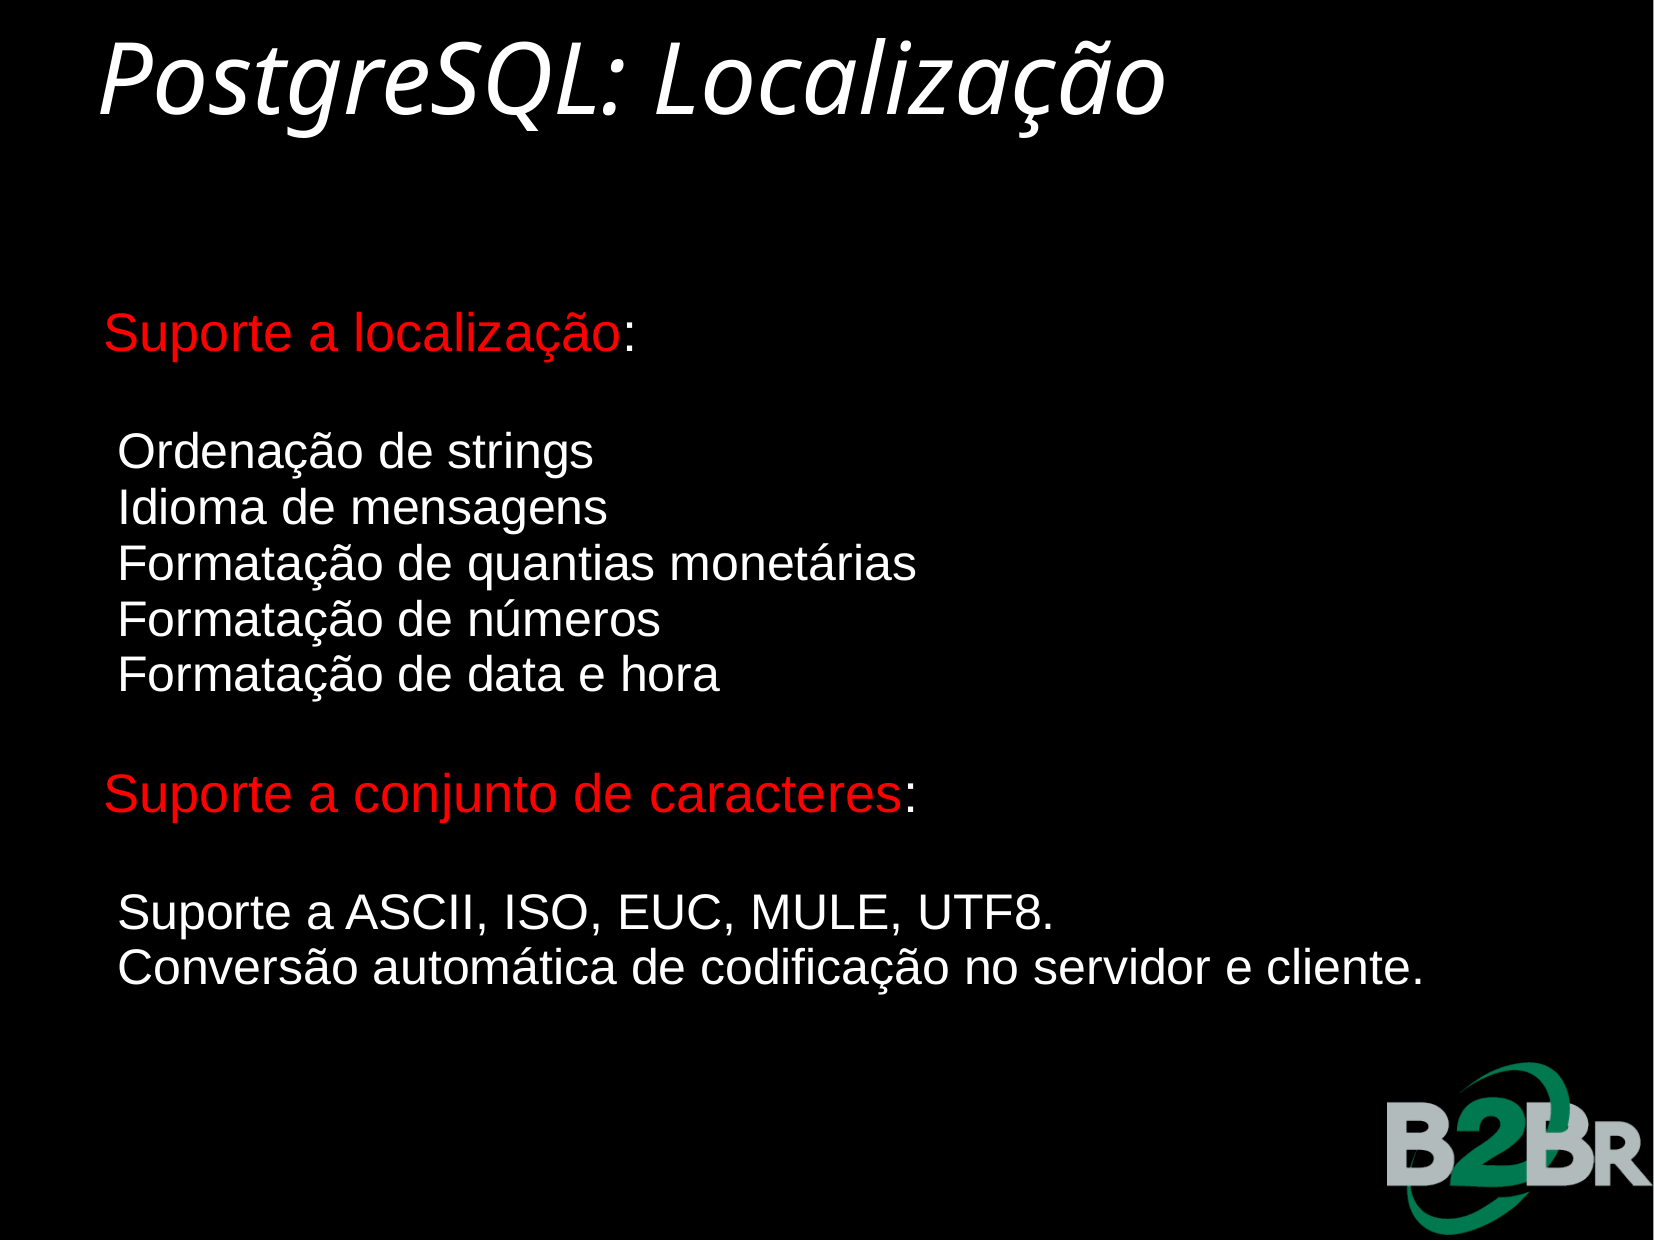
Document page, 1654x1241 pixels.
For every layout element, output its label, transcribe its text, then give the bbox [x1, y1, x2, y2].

text_box Suporte a localização: Ordenação de strings Idioma de mensagens Formatação de quantias monetárias Formatação de números Formatação de data e hora Suporte a conjunto de caracteres: Suporte a ASCII, ISO, EUC, MULE, UTF8. Conversão automática de codificação no servidor e cliente. [88, 295, 1536, 1064]
text_box PostgreSQL: Localização [29, 0, 1654, 266]
picture [1387, 1062, 1654, 1235]
